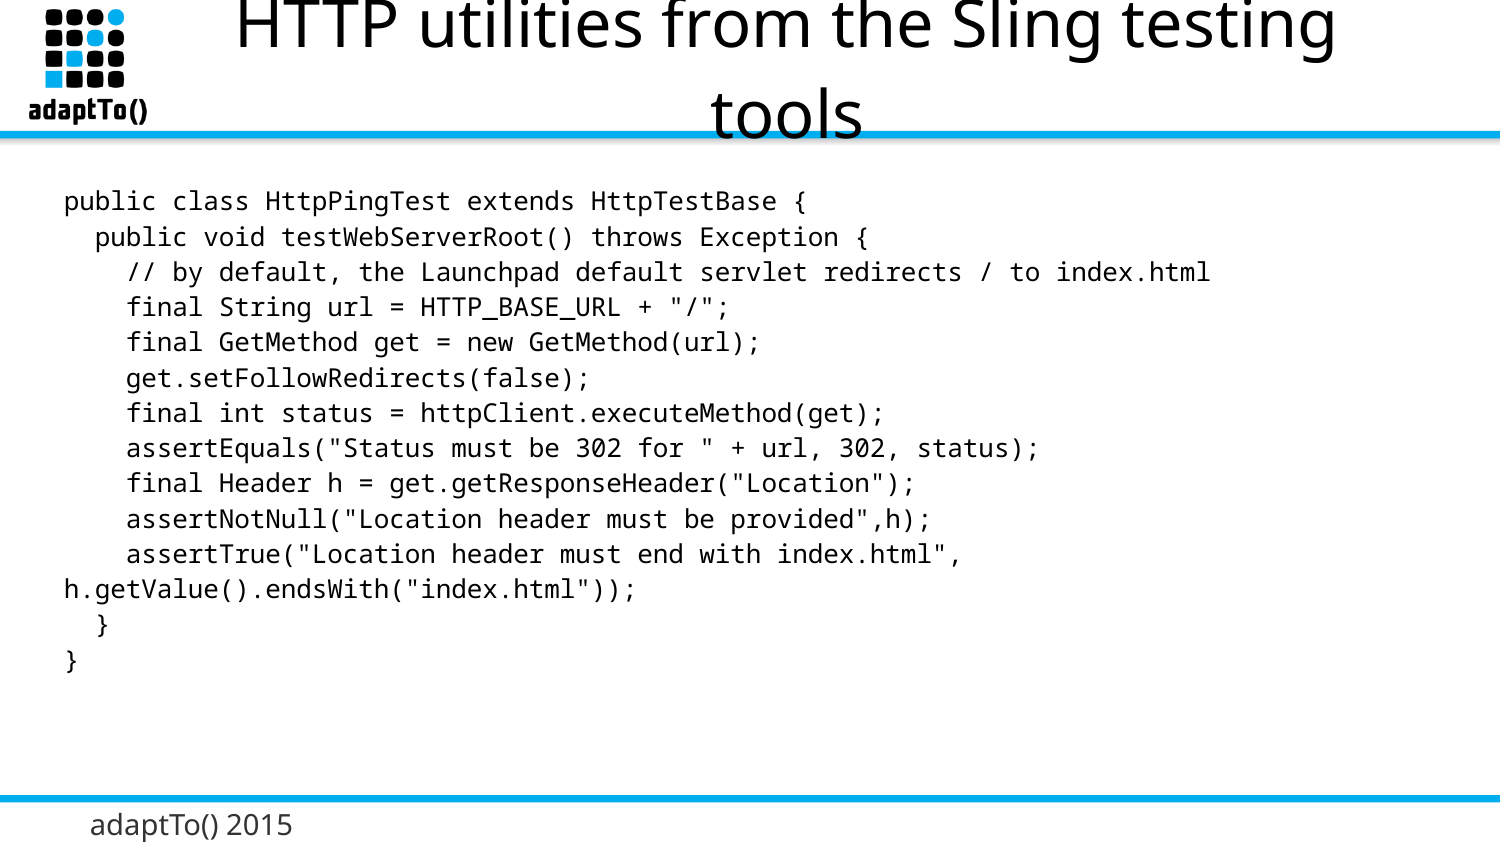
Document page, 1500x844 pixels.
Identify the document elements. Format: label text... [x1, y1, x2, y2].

picture [27, 6, 148, 126]
title HTTP utilities from the Sling testing tools [150, 15, 1425, 121]
list public class HttpPingTest extends HttpTestBase { public void testWebServerRoot() throws Exception { // by default, the Launchpad default servlet redirects / to index.html final String url = HTTP_BASE_URL + "/"; final GetMethod get = new GetMethod(url); get.setFollowRedirects(false); final int status = httpClient.executeMethod(get); assertEquals("Status must be 302 for " + url, 302, status); final Header h = get.getResponseHeader("Location"); assertNotNull("Location header must be provided",h); assertTrue("Location header must end with index.html", h.getValue().endsWith("index.html")); } } [52, 183, 1447, 760]
